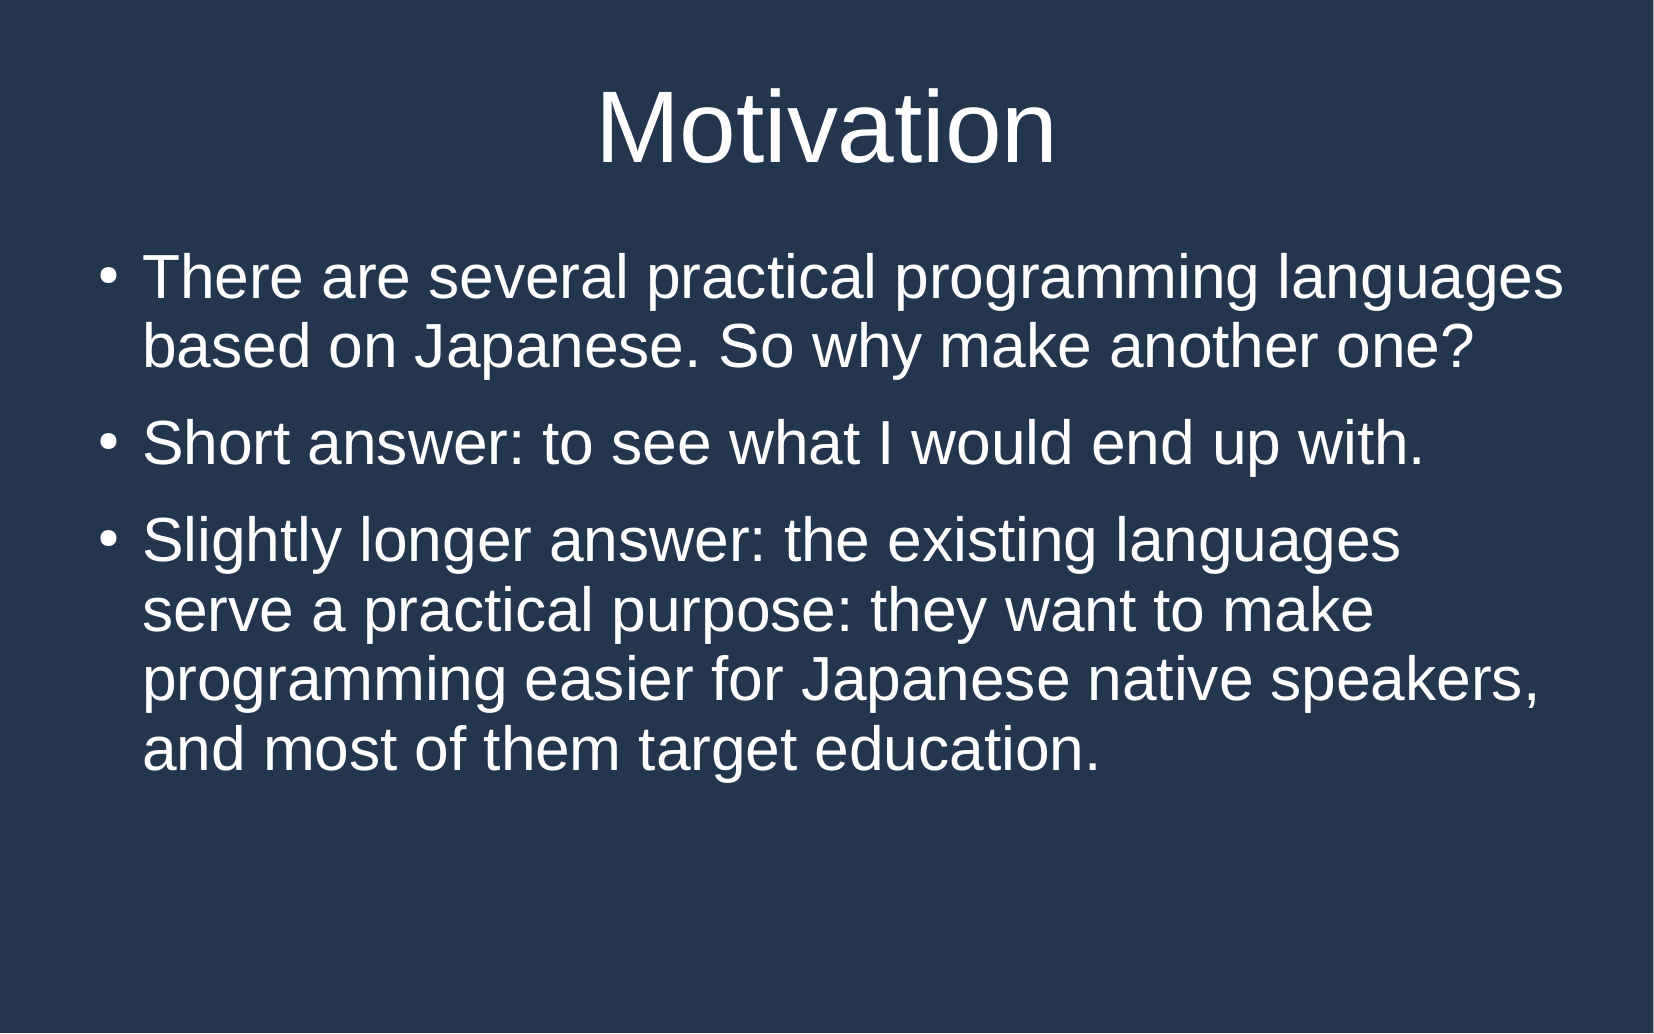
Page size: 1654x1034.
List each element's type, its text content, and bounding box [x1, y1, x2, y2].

list There are several practical programming languages based on Japanese. So why make another one? Short answer: to see what I would end up with. Slightly longer answer: the existing languages serve a practical purpose: they want to make programming easier for Japanese native speakers, and most of them target education. [82, 241, 1571, 842]
title Motivation [82, 41, 1571, 214]
